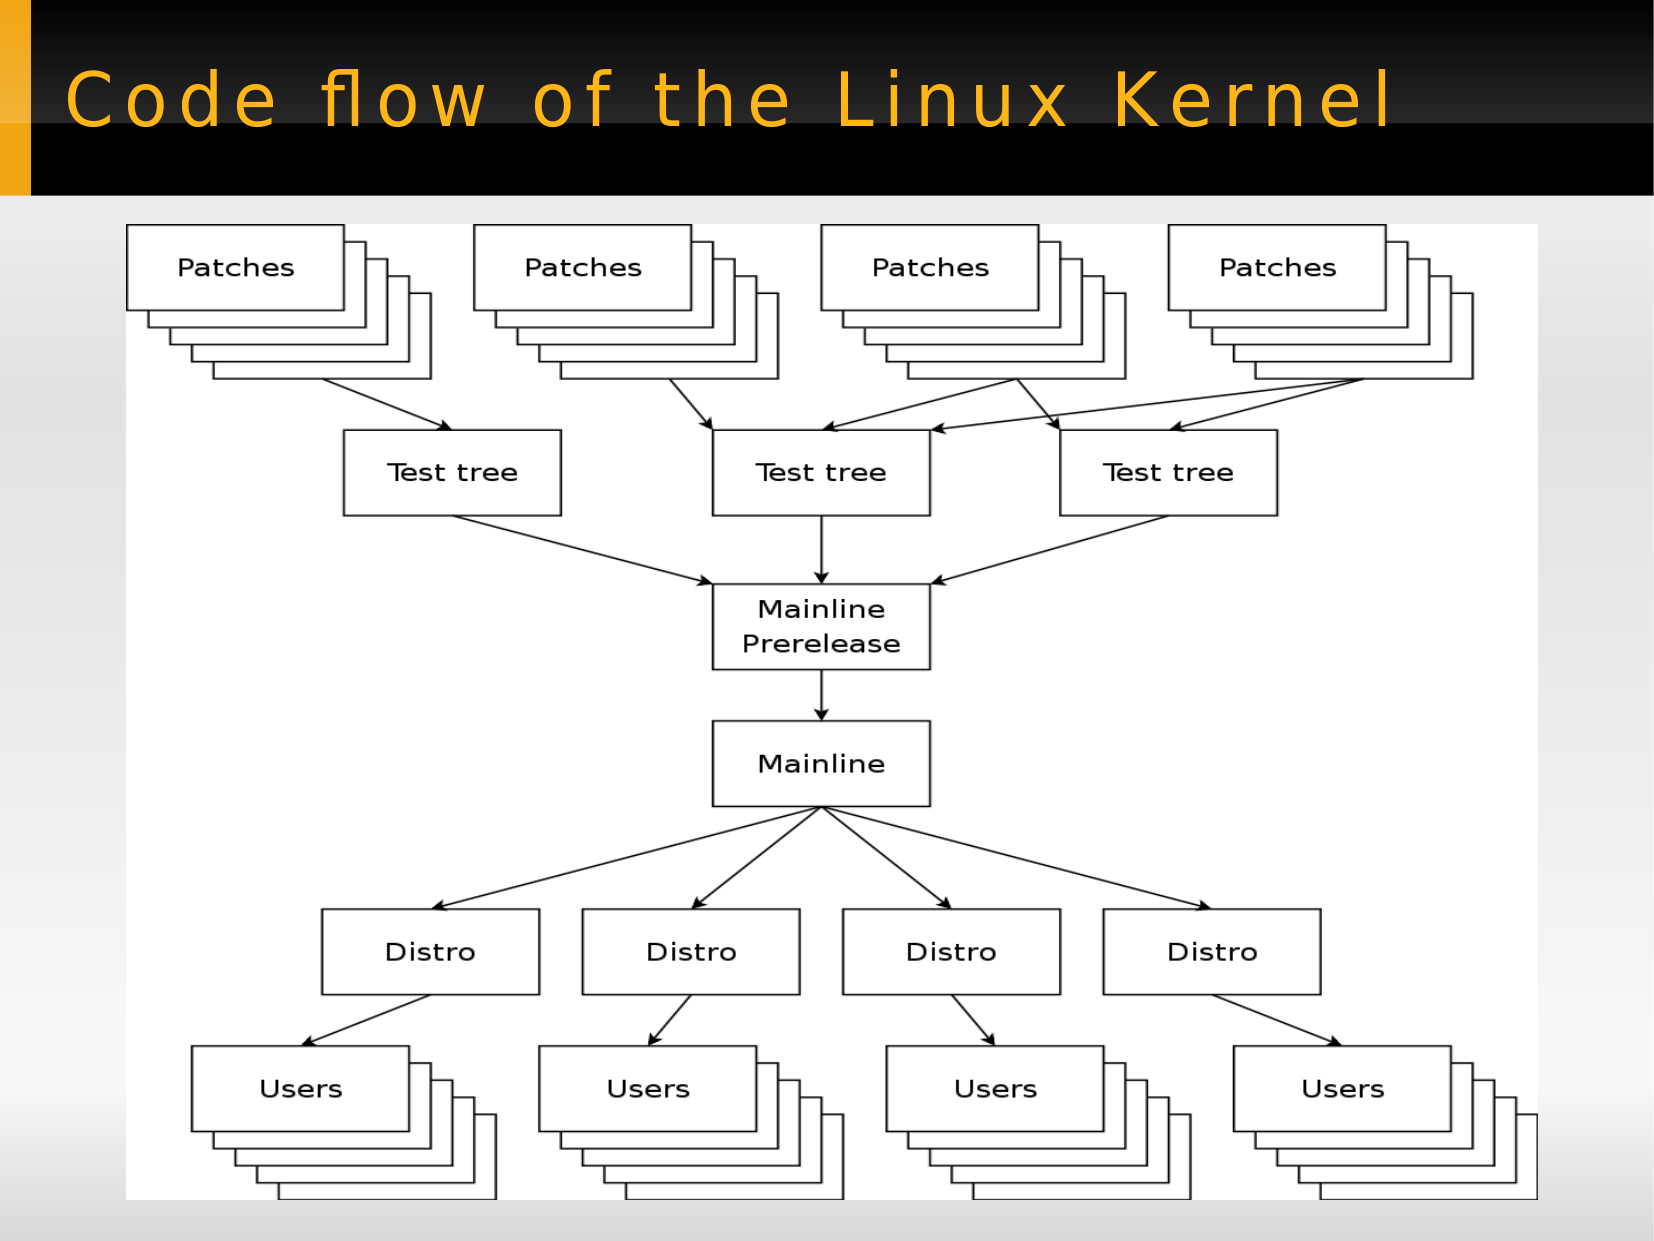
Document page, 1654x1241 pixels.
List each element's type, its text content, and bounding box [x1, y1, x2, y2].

picture [0, 0, 1654, 1241]
title Code flow of the Linux Kernel [64, 26, 1576, 175]
